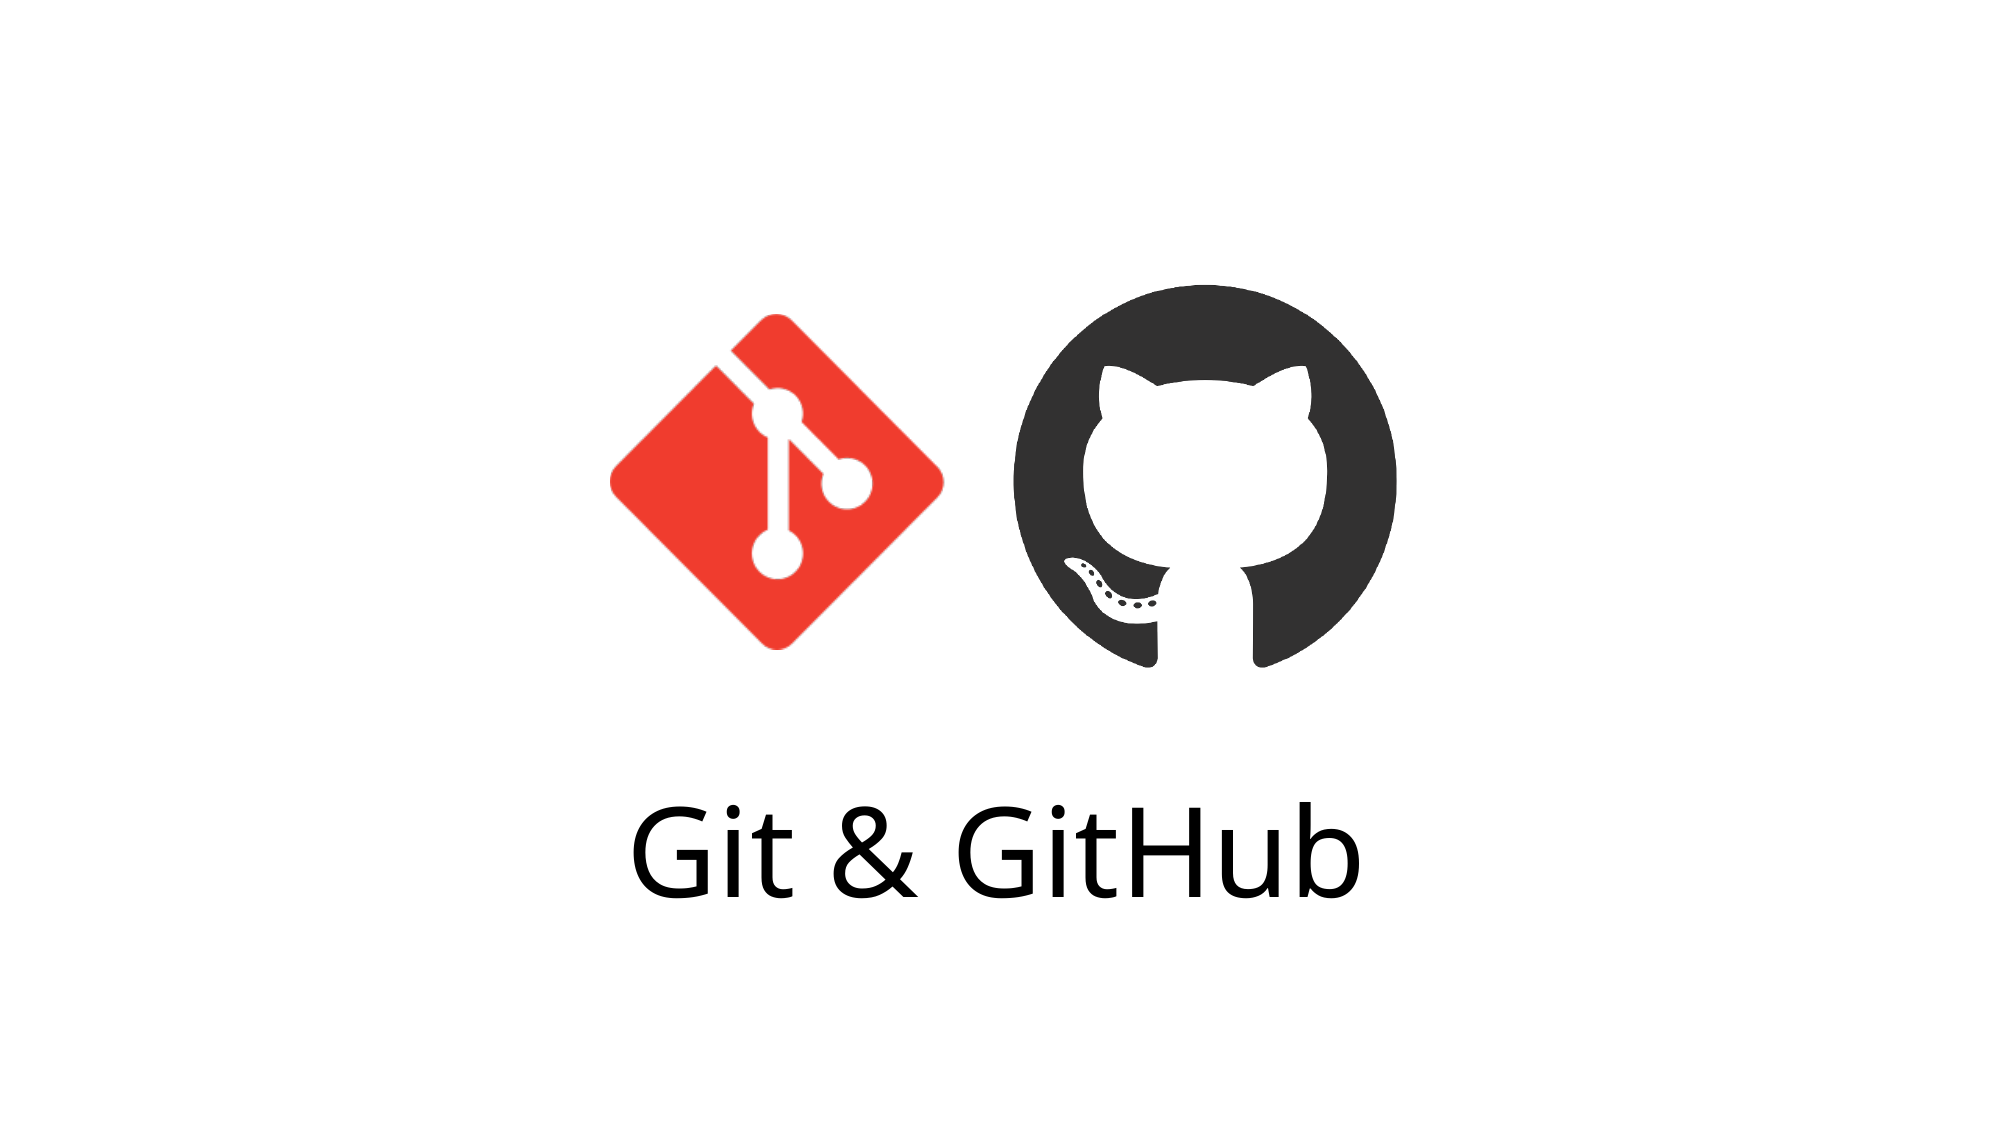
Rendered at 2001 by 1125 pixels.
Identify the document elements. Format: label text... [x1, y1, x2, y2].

picture [610, 269, 1590, 683]
text_box Git & GitHub [247, 538, 1747, 930]
